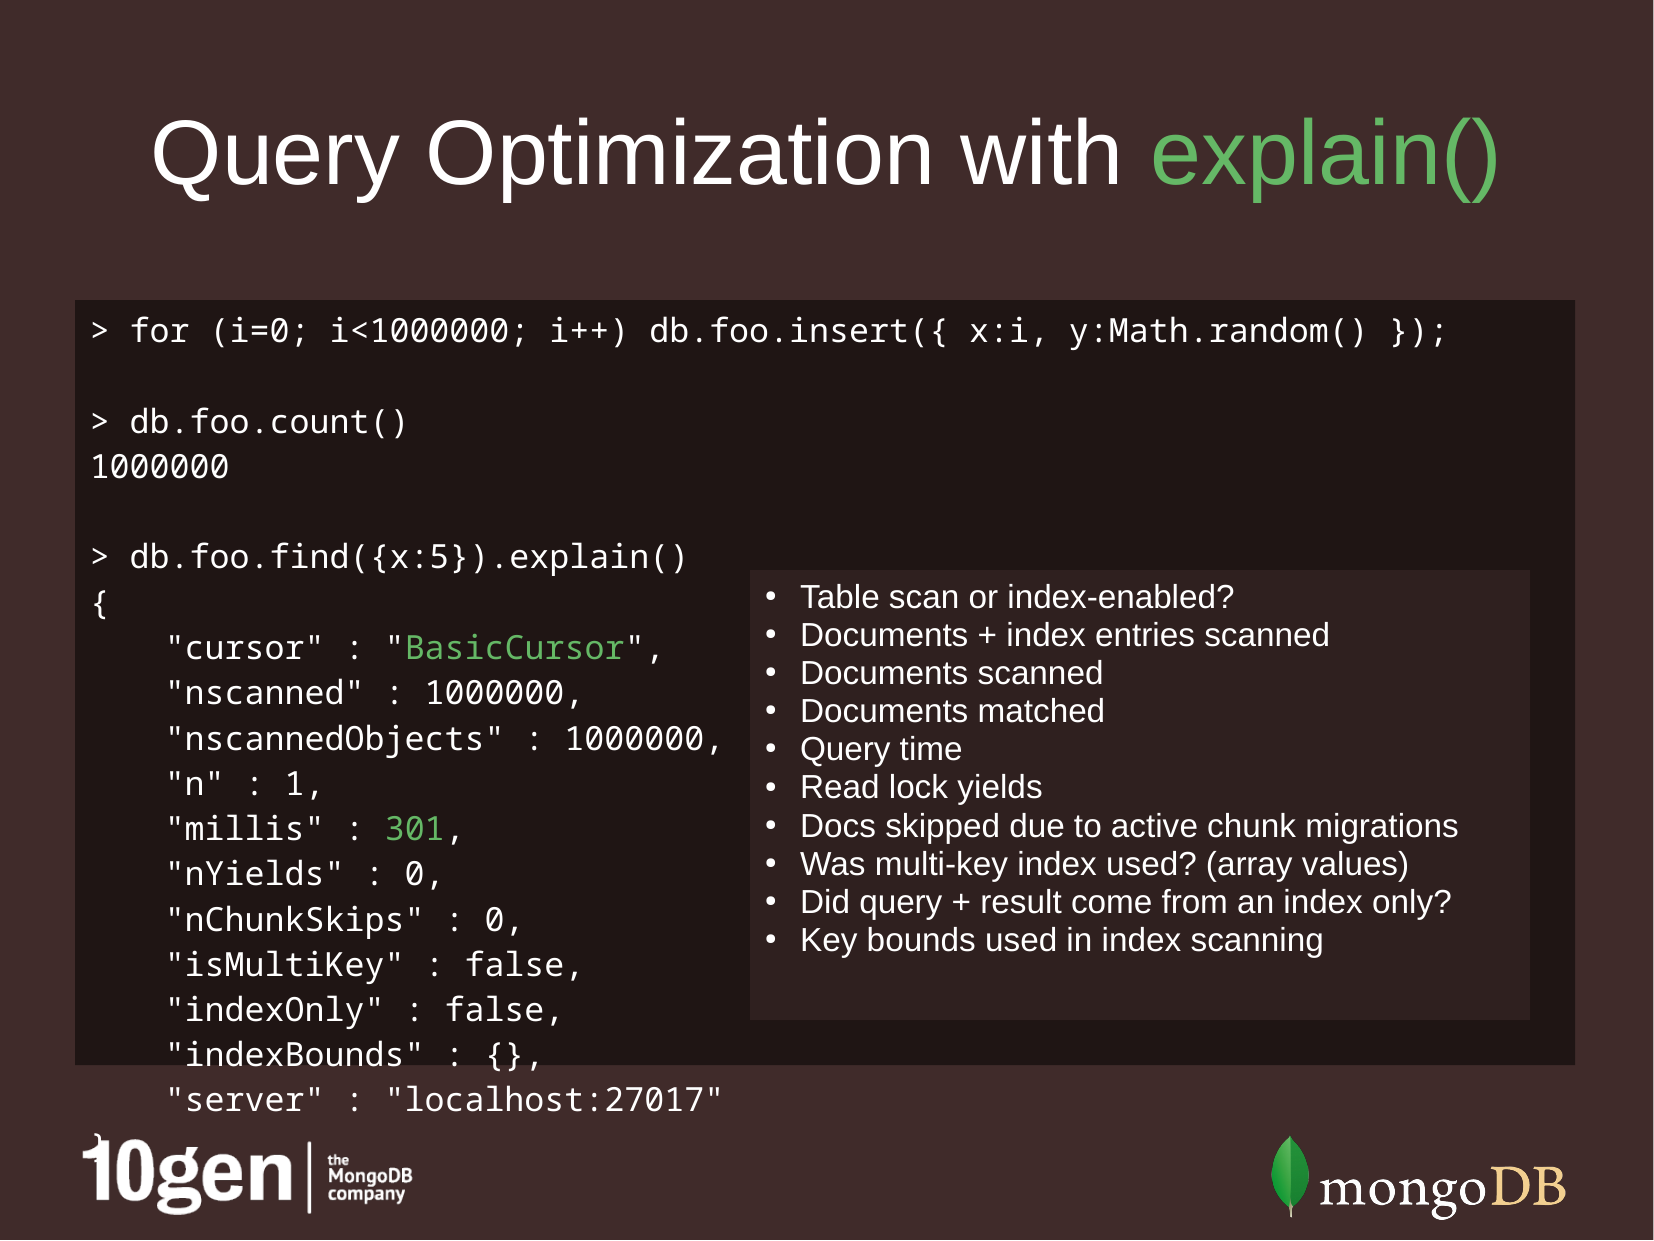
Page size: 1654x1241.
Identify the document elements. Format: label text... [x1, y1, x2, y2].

title Query Optimization with explain() [82, 49, 1571, 257]
text_box Table scan or index-enabled? Documents + index entries scanned Documents scanned Documents matched Query time Read lock yields Docs skipped due to active chunk migrations Was multi-key index used? (array values) Did query + result come from an index only? Key bounds used in index scanning [750, 570, 1531, 1021]
text_box > for (i=0; i<1000000; i++) db.foo.insert({ x:i, y:Math.random() }); > db.foo.count() 1000000 > db.foo.find({x:5}).explain() { "cursor" : "BasicCursor", "nscanned" : 1000000, "nscannedObjects" : 1000000, "n" : 1, "millis" : 301, "nYields" : 0, "nChunkSkips" : 0, "isMultiKey" : false, "indexOnly" : false, "indexBounds" : {}, "server" : "localhost:27017" } [75, 300, 1576, 1066]
picture [82, 1139, 413, 1215]
picture [1260, 1124, 1576, 1230]
